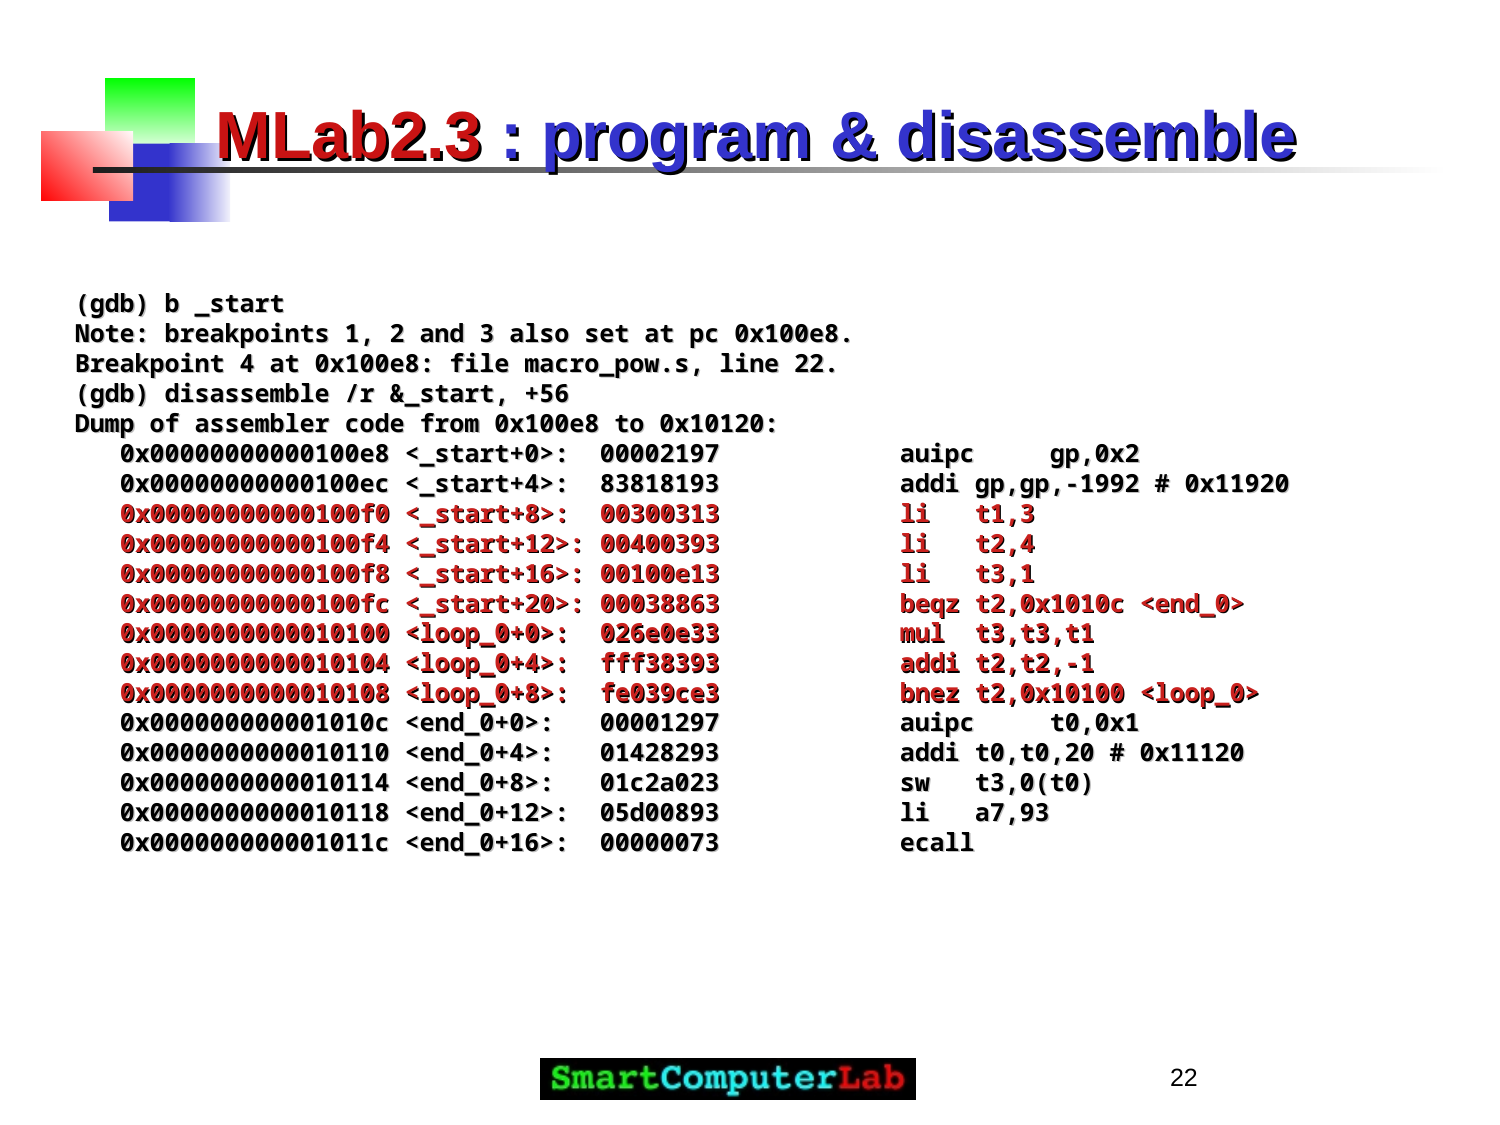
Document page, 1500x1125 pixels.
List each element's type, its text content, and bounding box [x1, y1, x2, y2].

title MLab2.3 : program & disassemble [200, 84, 1486, 180]
text_box (gdb) b _start Note: breakpoints 1, 2 and 3 also set at pc 0x100e8. Breakpoint 4 at 0x100e8: file macro_pow.s, line 22. (gdb) disassemble /r &_start, +56 Dump of assembler code from 0x100e8 to 0x10120: 0x00000000000100e8 <_start+0>: 00002197 auipc gp,0x2 0x00000000000100ec <_start+4>: 83818193 addi gp,gp,-1992 # 0x11920 0x00000000000100f0 <_start+8>: 00300313 li t1,3 0x00000000000100f4 <_start+12>: 00400393 li t2,4 0x00000000000100f8 <_start+16>: 00100e13 li t3,1 0x00000000000100fc <_start+20>: 00038863 beqz t2,0x1010c <end_0> 0x0000000000010100 <loop_0+0>: 026e0e33 mul t3,t3,t1 0x0000000000010104 <loop_0+4>: fff38393 addi t2,t2,-1 0x0000000000010108 <loop_0+8>: fe039ce3 bnez t2,0x10100 <loop_0> 0x000000000001010c <end_0+0>: 00001297 auipc t0,0x1 0x0000000000010110 <end_0+4>: 01428293 addi t0,t0,20 # 0x11120 0x0000000000010114 <end_0+8>: 01c2a023 sw t3,0(t0) 0x0000000000010118 <end_0+12>: 05d00893 li a7,93 0x000000000001011c <end_0+16>: 00000073 ecall [60, 280, 1426, 976]
picture [540, 1058, 916, 1100]
